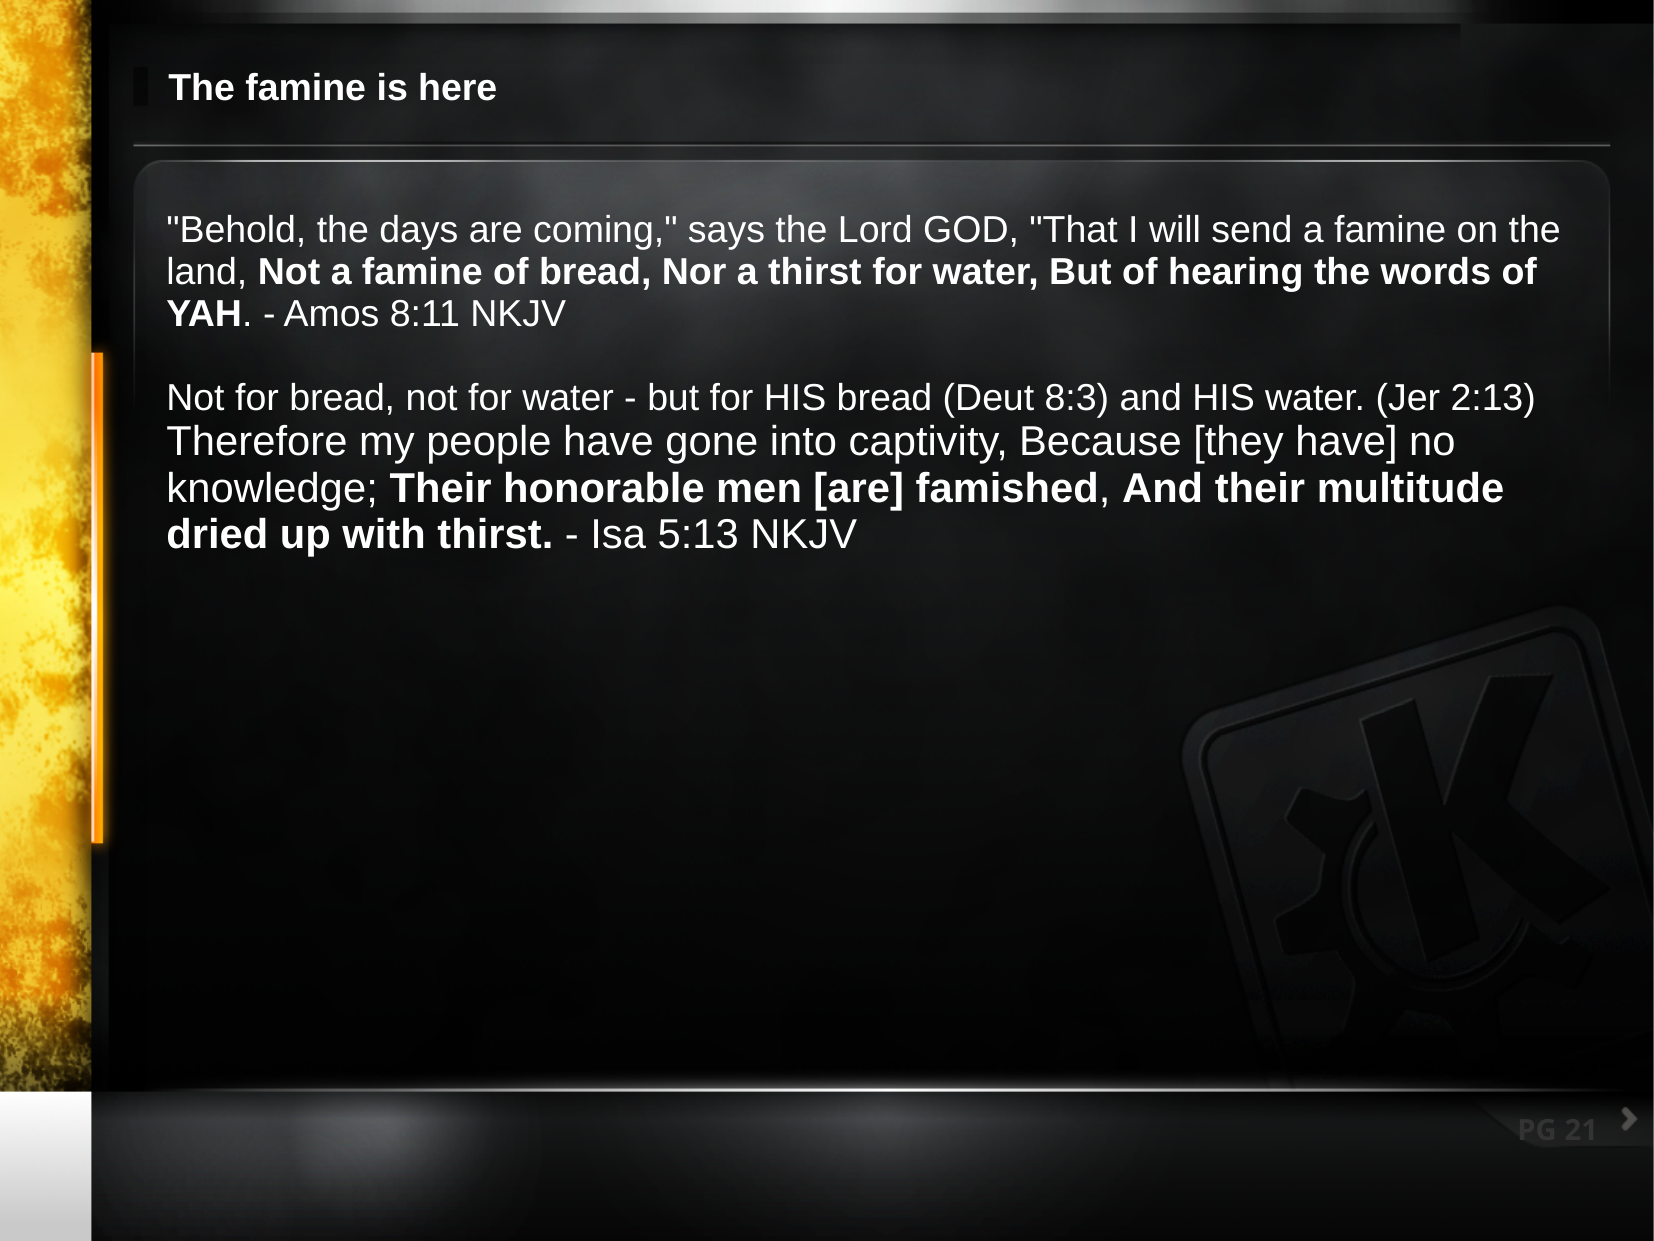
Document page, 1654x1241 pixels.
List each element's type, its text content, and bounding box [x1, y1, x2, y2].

picture [0, 0, 1654, 1241]
list "Behold, the days are coming," says the Lord GOD, "That I will send a famine on the land, Not a famine of bread, Nor a thirst for water, But of hearing the words of YAH. - Amos 8:11 NKJV Not for bread, not for water - but for HIS bread (Deut 8:3) and HIS water. (Jer 2:13) Therefore my people have gone into captivity, Because [they have] no knowledge; Their honorable men [are] famished, And their multitude dried up with thirst. - Isa 5:13 NKJV [151, 200, 1587, 995]
title The famine is here [153, 59, 1589, 119]
